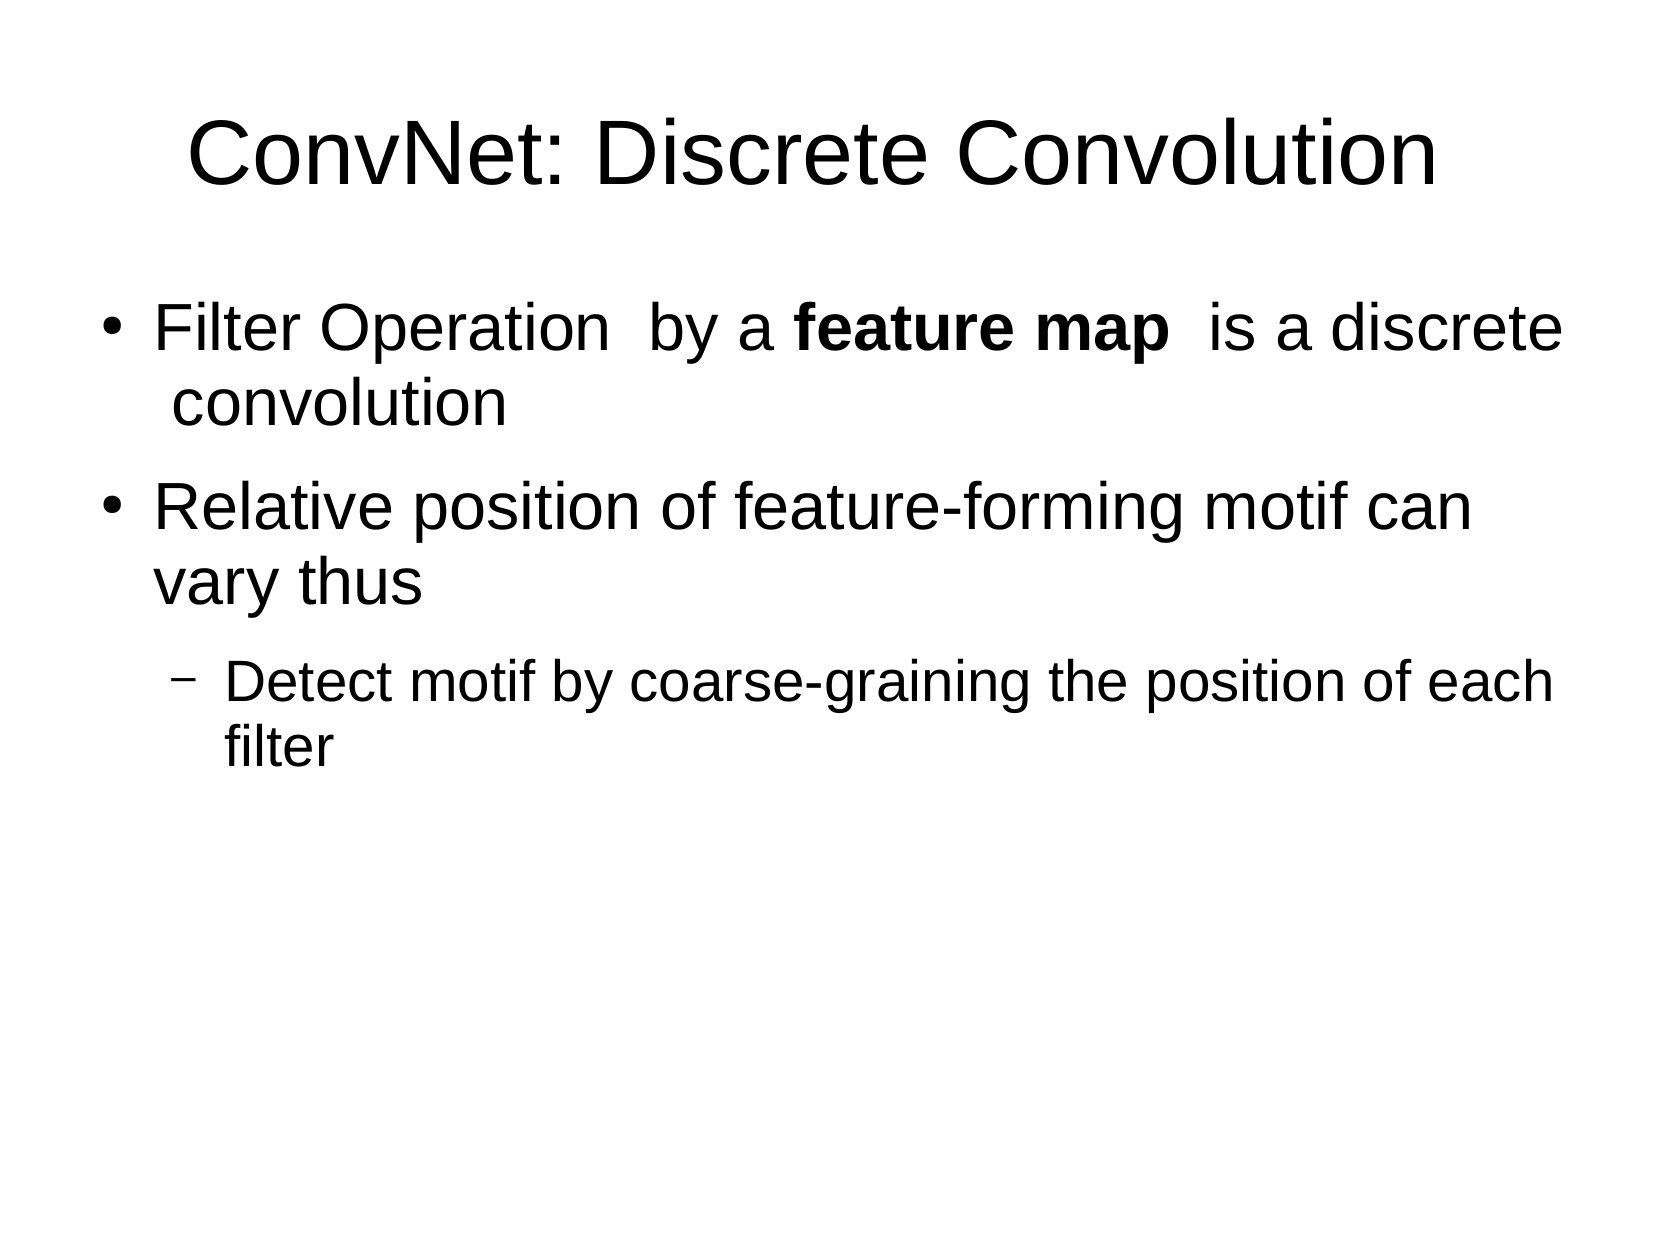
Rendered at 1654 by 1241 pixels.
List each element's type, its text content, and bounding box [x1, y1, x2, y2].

list Filter Operation by a feature map is a discrete convolution Relative position of feature-forming motif can vary thus Detect motif by coarse-graining the position of each filter [82, 290, 1571, 1010]
title ConvNet: Discrete Convolution [82, 49, 1571, 257]
